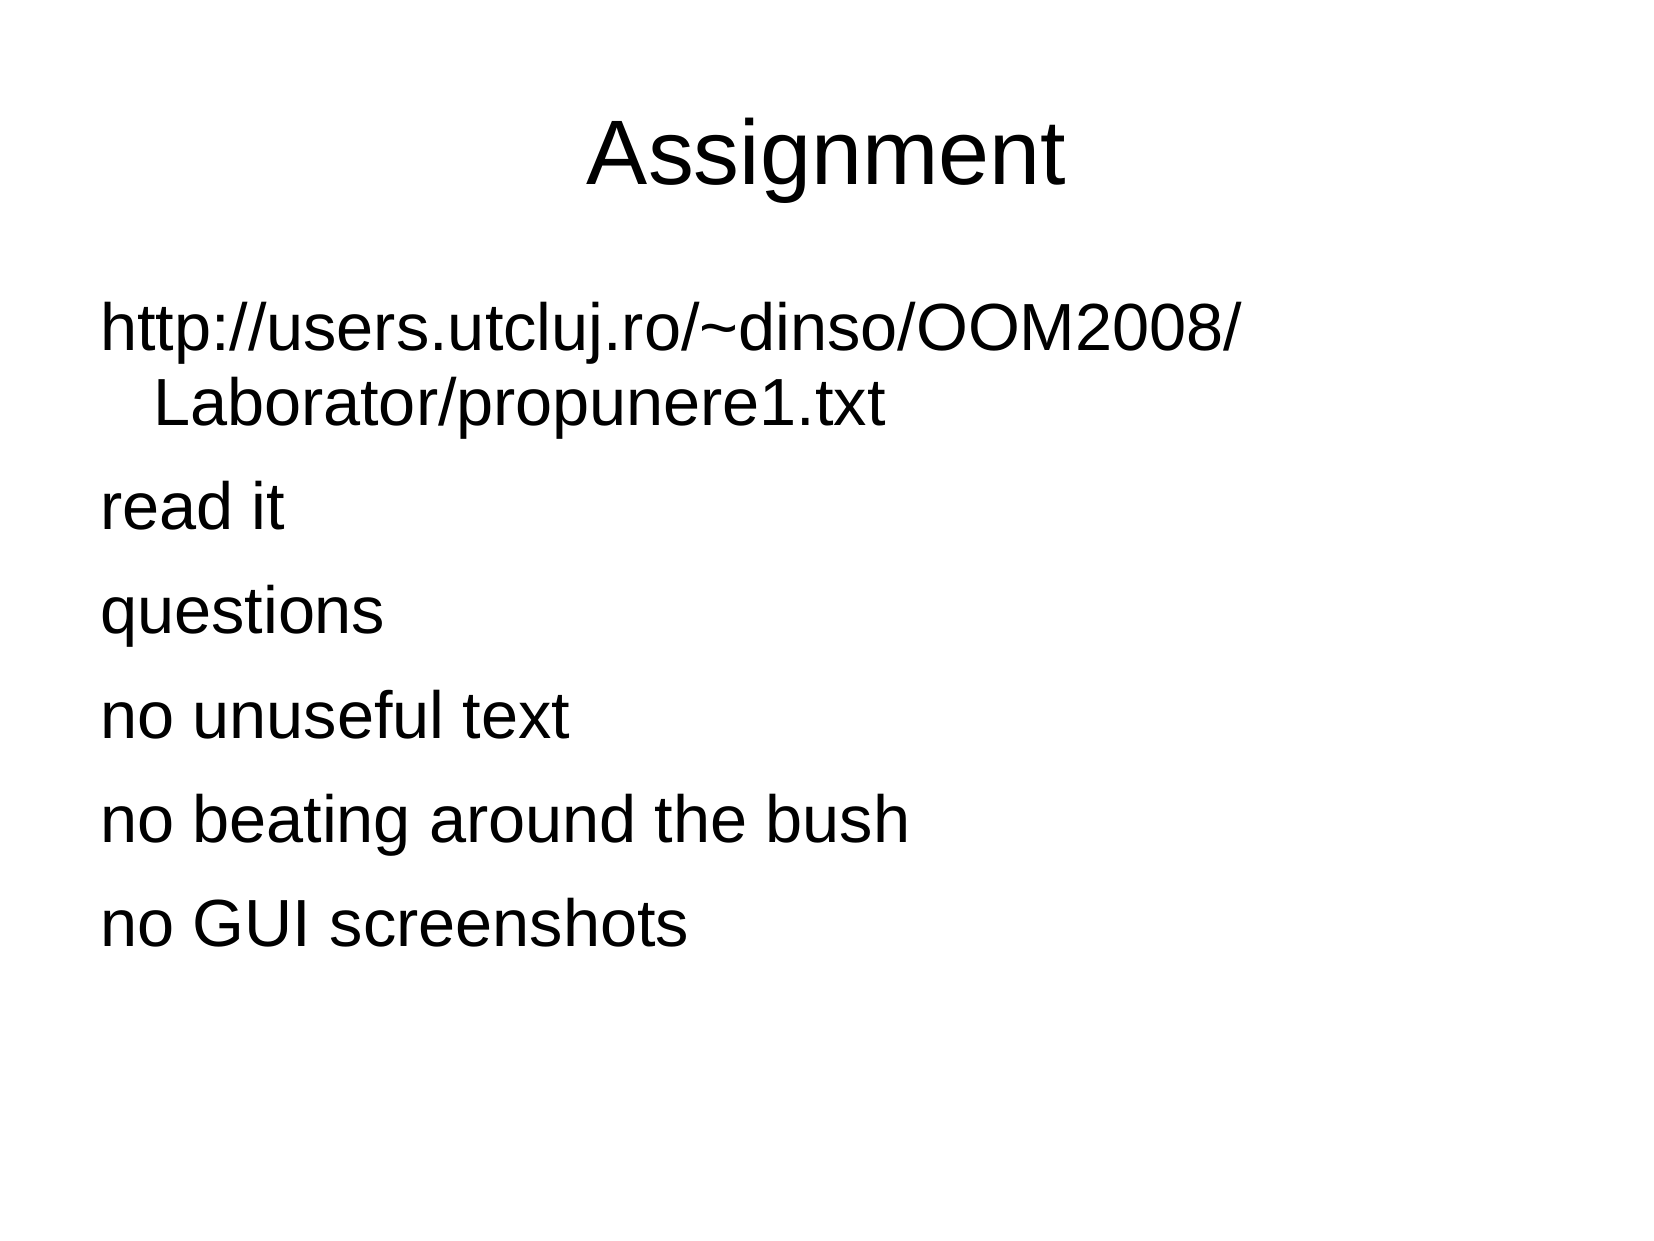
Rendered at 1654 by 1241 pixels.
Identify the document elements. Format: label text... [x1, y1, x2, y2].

title Assignment [82, 56, 1571, 250]
list http://users.utcluj.ro/~dinso/OOM2008/ Laborator/propunere1.txt read it questions no unuseful text no beating around the bush no GUI screenshots [82, 290, 1571, 1094]
